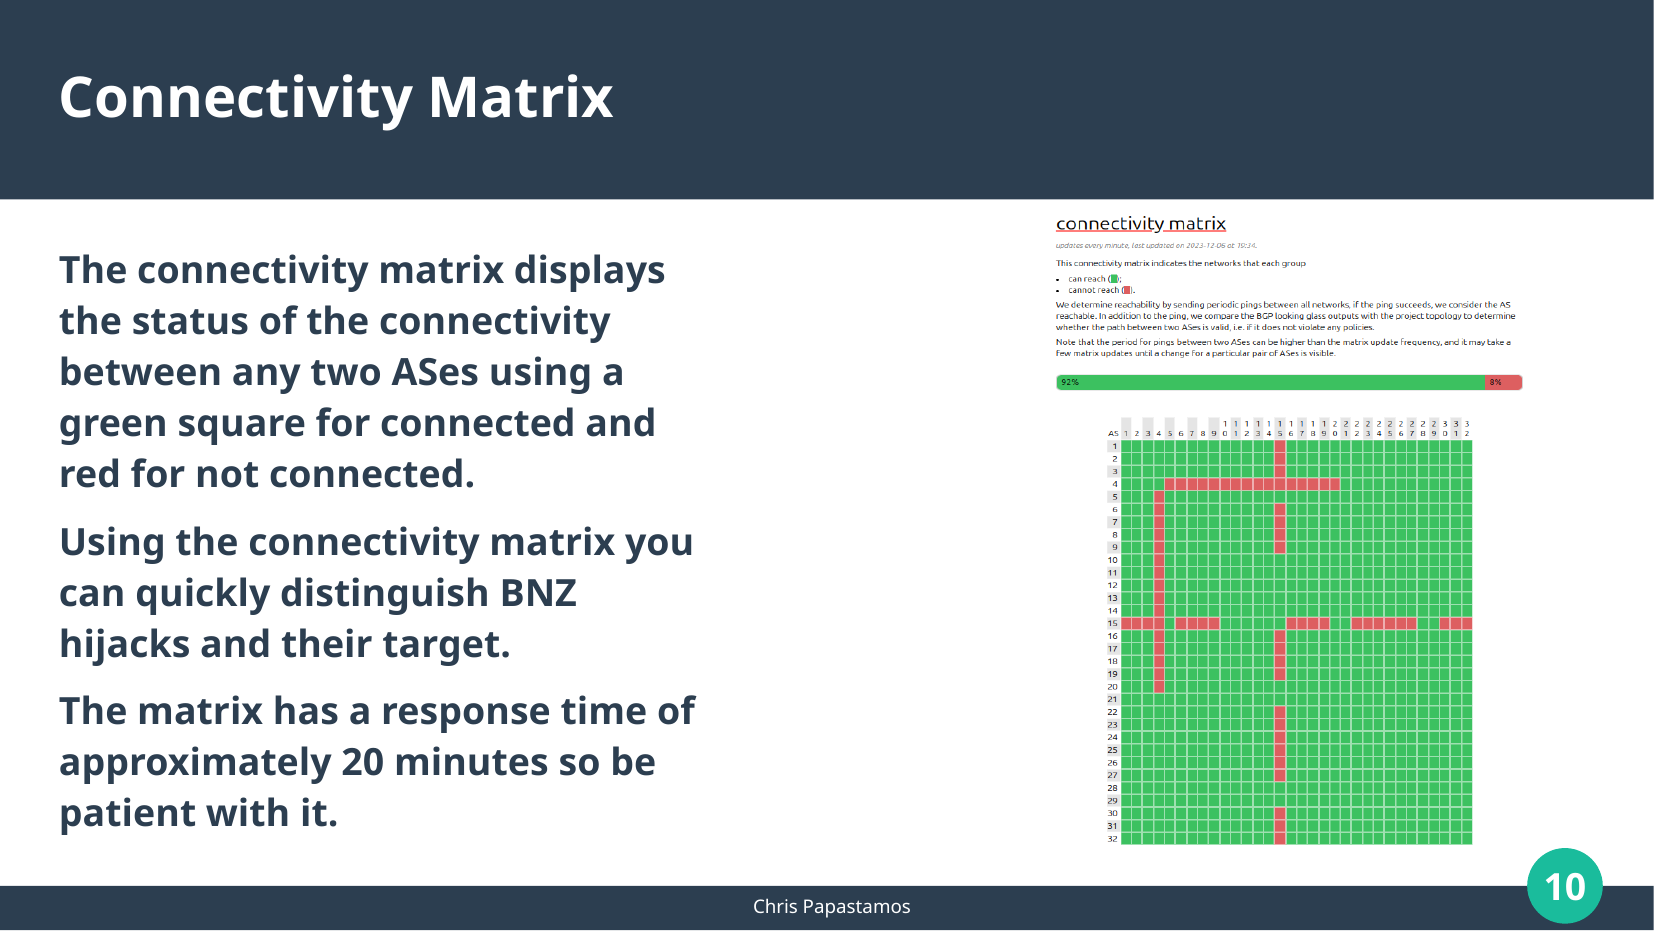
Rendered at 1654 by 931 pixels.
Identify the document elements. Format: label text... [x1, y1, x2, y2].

picture [1046, 213, 1534, 859]
text_box Chris Papastamos [638, 888, 1026, 926]
list The connectivity matrix displays the status of the connectivity between any two ASes using a green square for connected and red for not connected. Using the connectivity matrix you can quickly distinguish BNZ hijacks and their target. The matrix has a response time of approximately 20 minutes so be patient with it. [59, 243, 713, 864]
title Connectivity Matrix [59, 37, 1595, 155]
